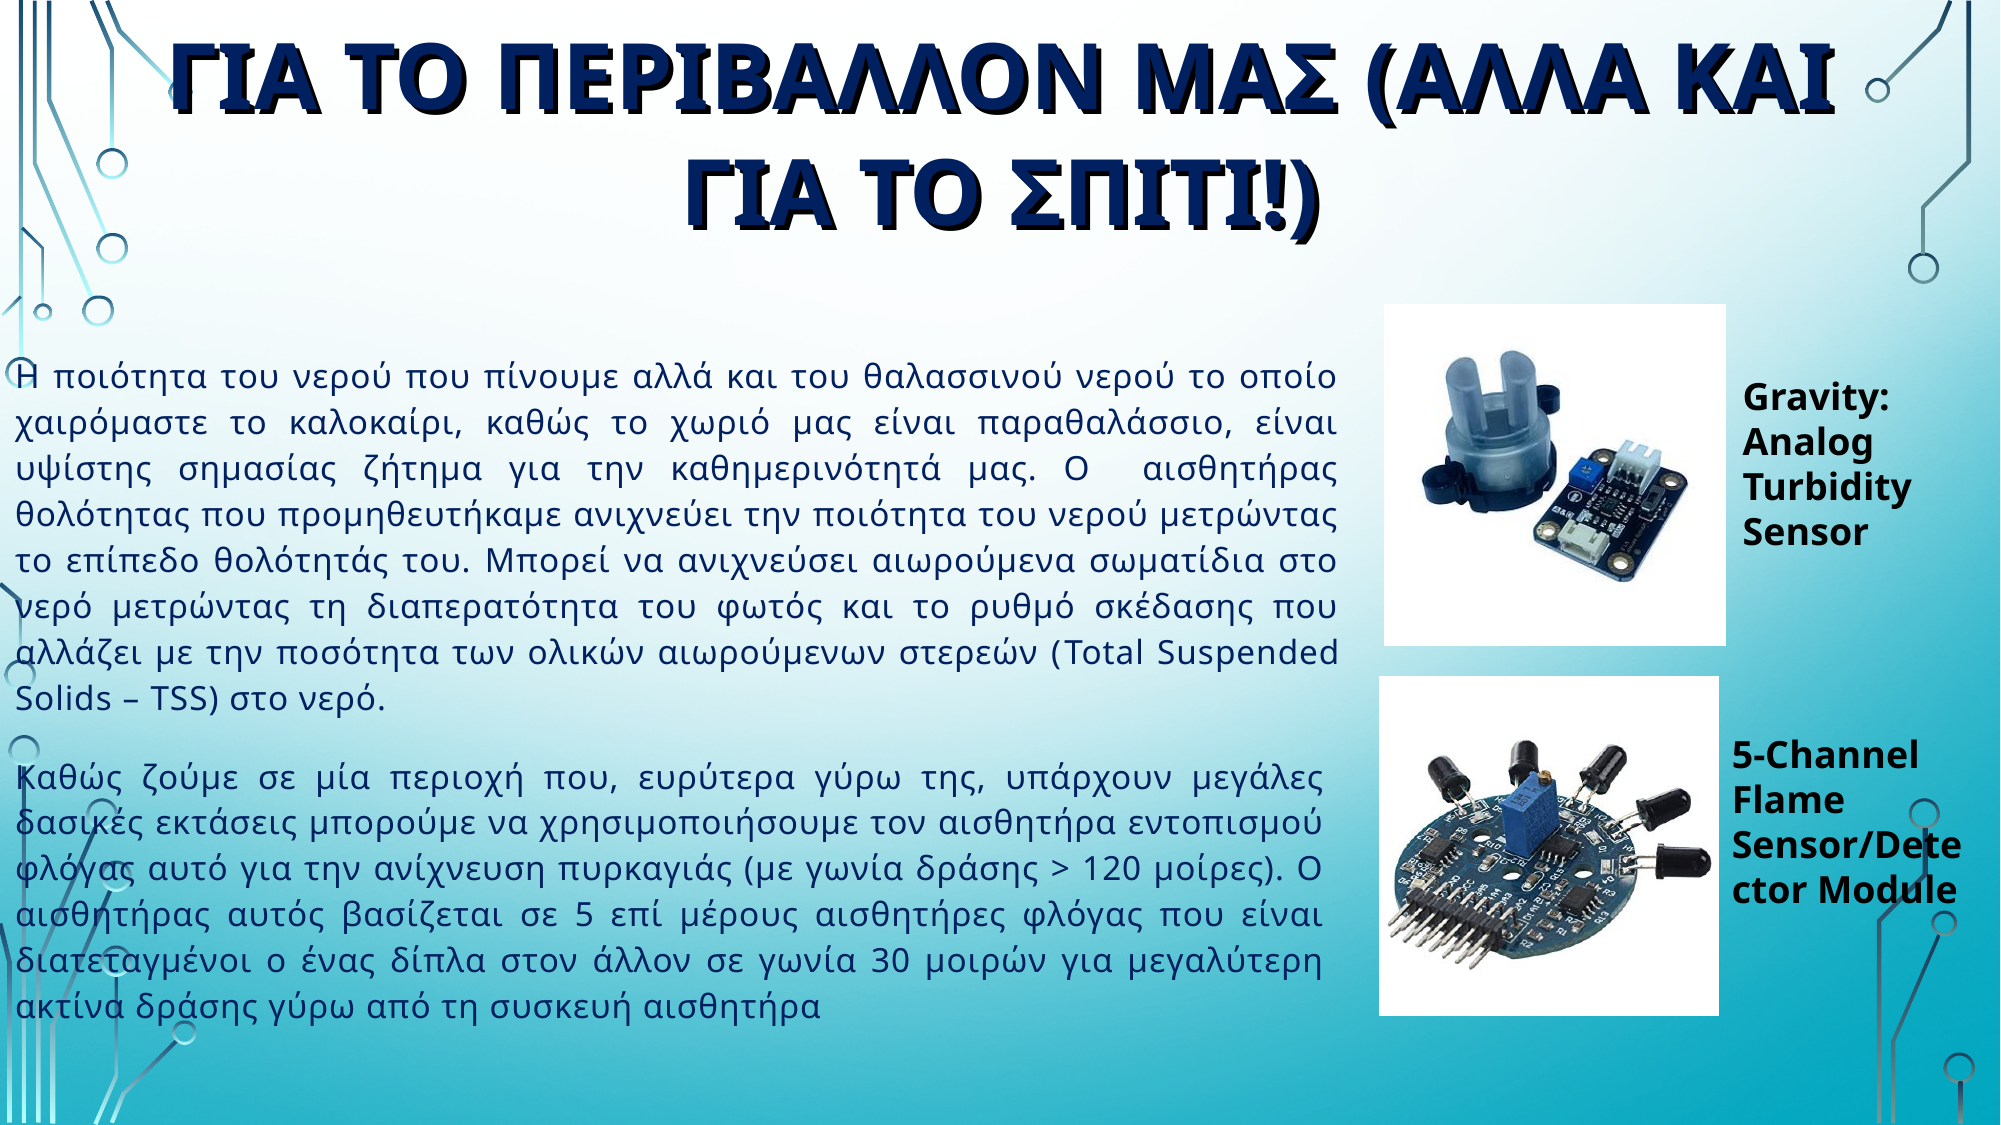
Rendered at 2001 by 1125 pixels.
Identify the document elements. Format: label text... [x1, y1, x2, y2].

picture [1379, 676, 1719, 1016]
text_box Καθώς ζούμε σε μία περιοχή που, ευρύτερα γύρω της, υπάρχουν μεγάλες δασικές εκτάσεις μπορούμε να χρησιμοποιήσουμε τον αισθητήρα εντοπισμού φλόγας αυτό για την ανίχνευση πυρκαγιάς (με γωνία δράσης > 120 μοίρες). Ο αισθητήρας αυτός βασίζεται σε 5 επί μέρους αισθητήρες φλόγας που είναι διατεταγμένοι ο ένας δίπλα στον άλλον σε γωνία 30 μοιρών για μεγαλύτερη ακτίνα δράσης γύρω από τη συσκευή αισθητήρα [0, 728, 1361, 1047]
text_box Η ποιότητα του νερού που πίνουμε αλλά και του θαλασσινού νερού το οποίο χαιρόμαστε το καλοκαίρι, καθώς το χωριό μας είναι παραθαλάσσιο, είναι υψίστης σημασίας ζήτημα για την καθημερινότητά μας. Ο αισθητήρας θολότητας που προμηθευτήκαμε ανιχνεύει την ποιότητα του νερού μετρώντας το επίπεδο θολότητάς του. Μπορεί να ανιχνεύσει αιωρούμενα σωματίδια στο νερό μετρώντας τη διαπερατότητα του φωτός και το ρυθμό σκέδασης που αλλάζει με την ποσότητα των ολικών αιωρούμενων στερεών (Total Suspended Solids – TSS) στο νερό. [0, 342, 1377, 687]
text_box Gravity: Analog Turbidity Sensor [1728, 365, 1988, 560]
picture [1384, 304, 1726, 646]
text_box 5-Channel Flame Sensor/Detector Module [1717, 723, 1991, 918]
text_box Για το περιβαλλον μας (αλλα και για το σπιτι!) [137, 3, 1863, 252]
